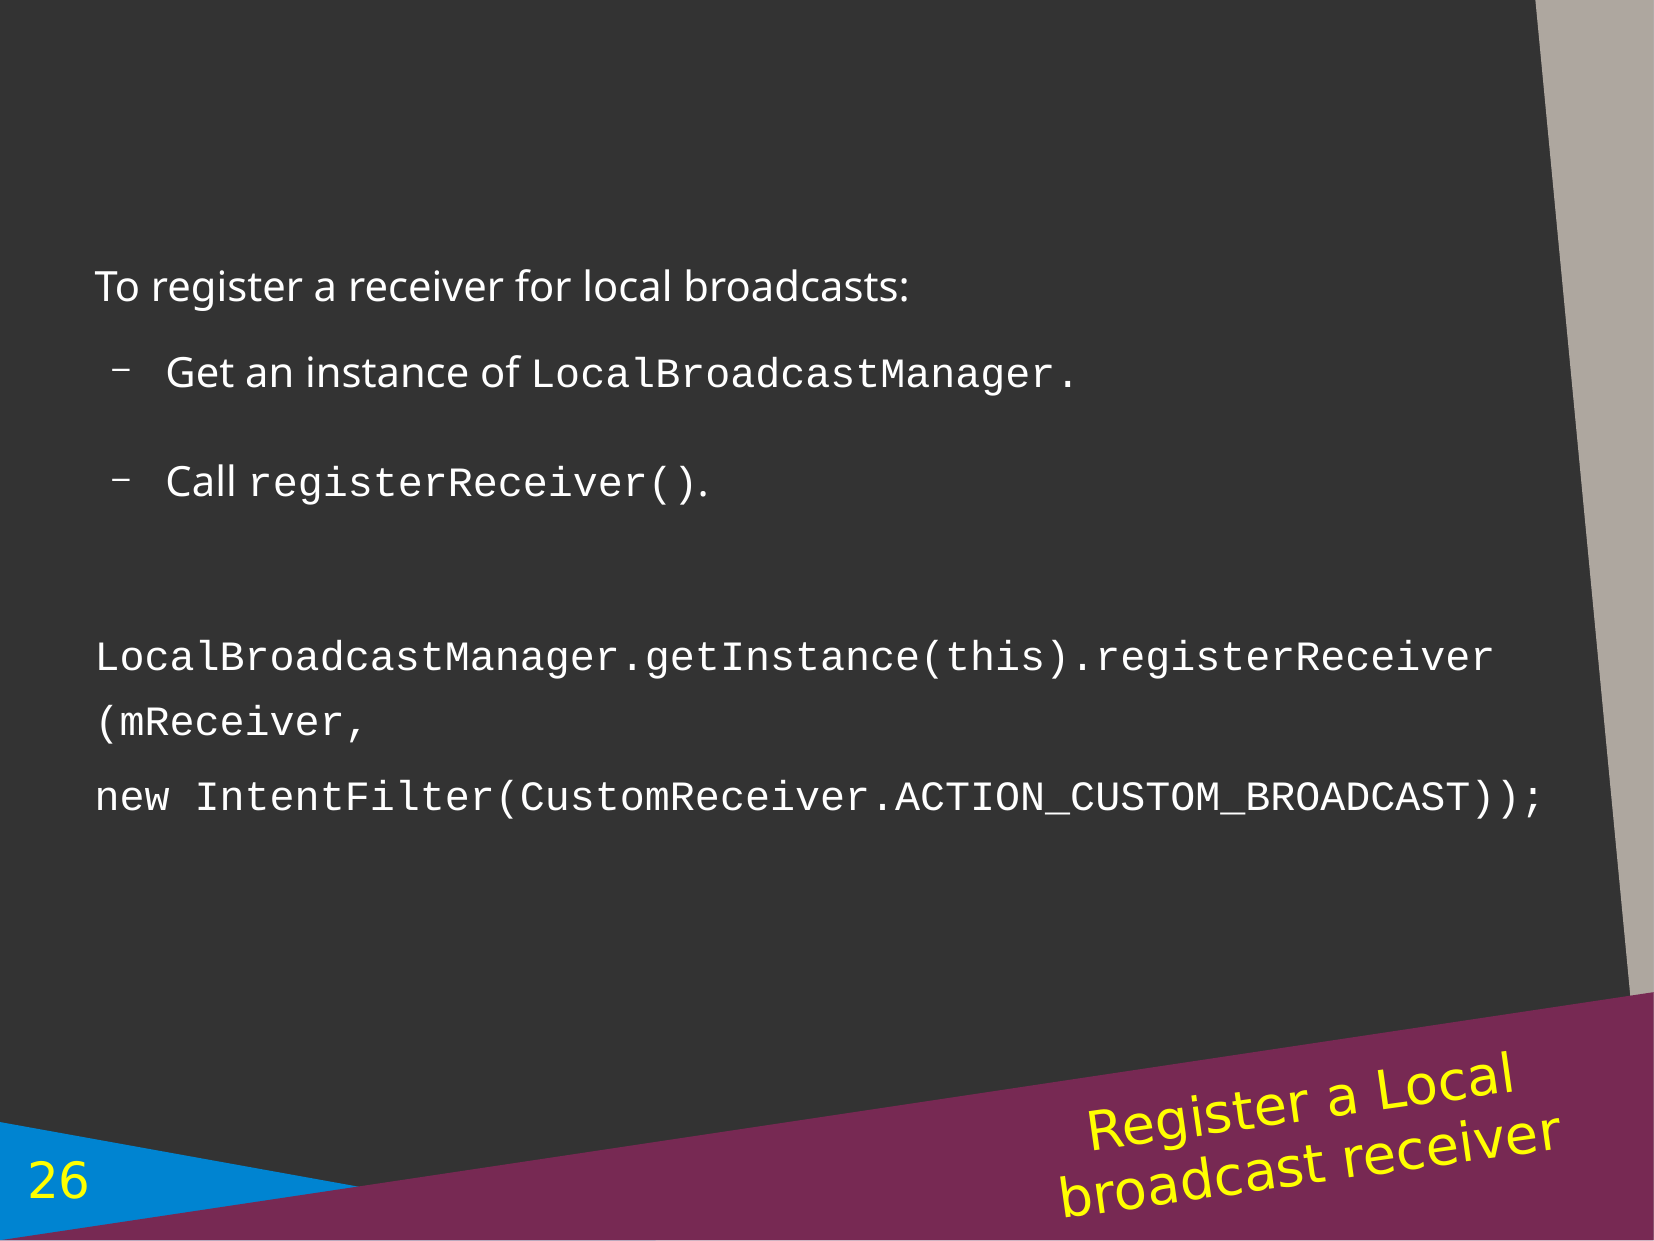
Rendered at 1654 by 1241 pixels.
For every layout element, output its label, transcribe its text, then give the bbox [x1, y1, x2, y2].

list To register a receiver for local broadcasts: Get an instance of LocalBroadcastManager. Call registerReceiver(). LocalBroadcastManager.getInstance(this).registerReceiver (mReceiver, new IntentFilter(CustomReceiver.ACTION_CUSTOM_BROADCAST)); [23, 59, 1583, 993]
title Register a Local broadcast receiver [956, 995, 1654, 1241]
